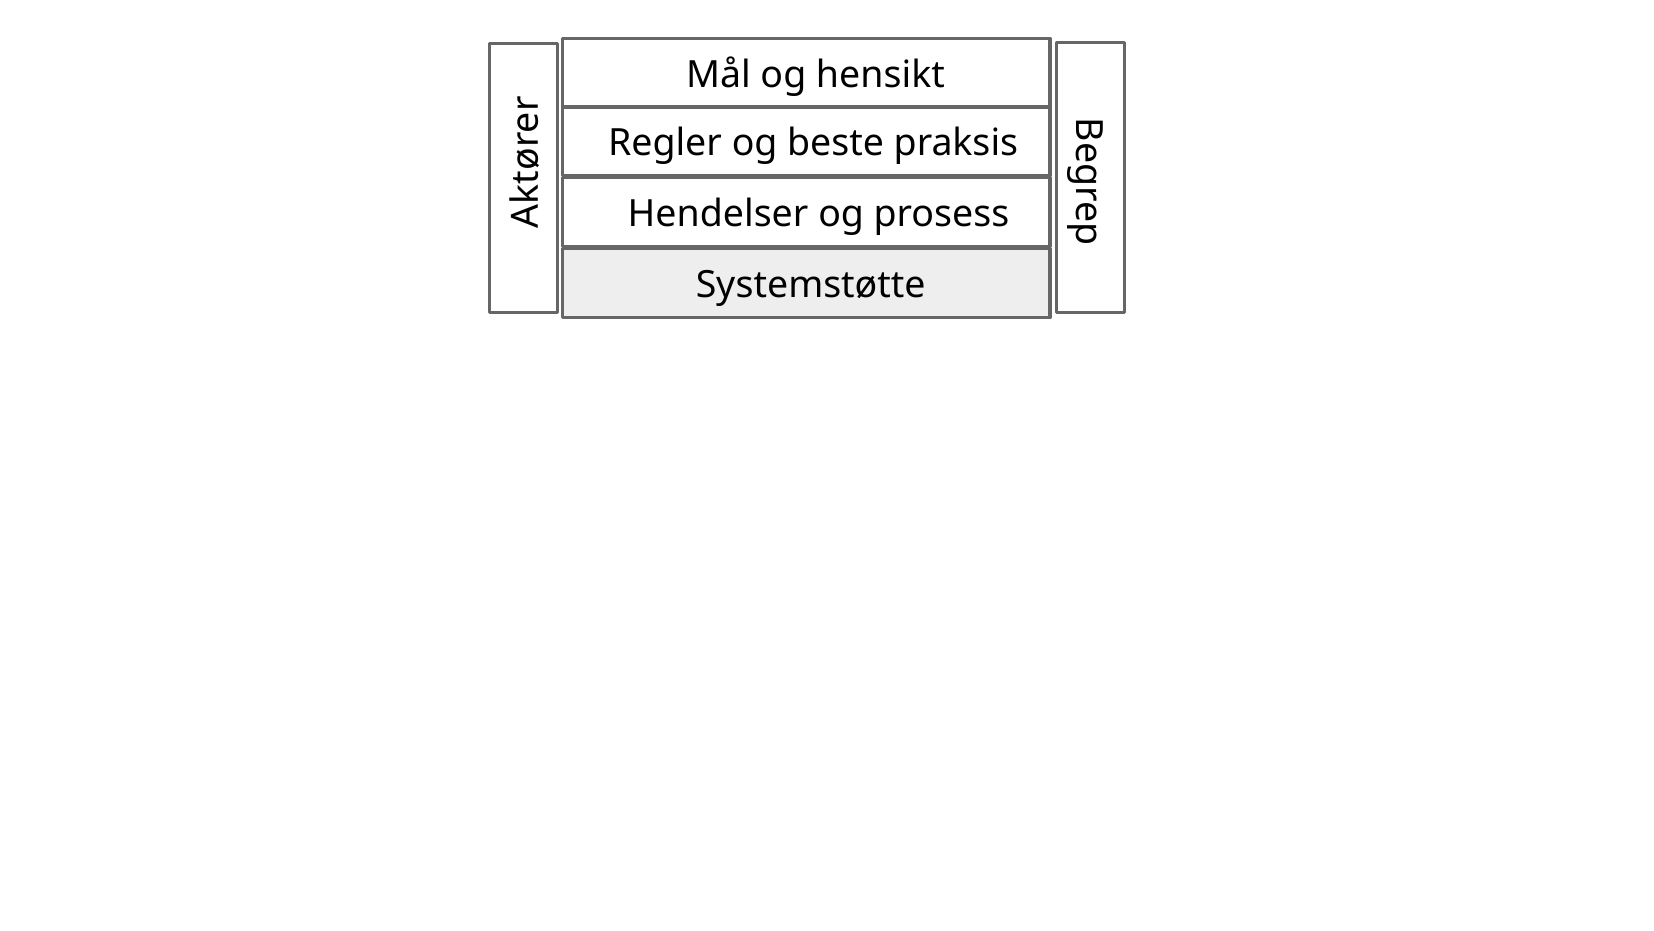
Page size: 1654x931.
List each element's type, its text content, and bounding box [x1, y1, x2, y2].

text_box Systemstøtte [562, 253, 1051, 313]
text_box Mål og hensikt [562, 43, 1051, 103]
text_box Aktører [493, 43, 554, 313]
text_box Begrep [1060, 42, 1121, 313]
text_box Regler og beste praksis [562, 111, 1051, 171]
text_box Hendelser og prosess [562, 182, 1051, 242]
